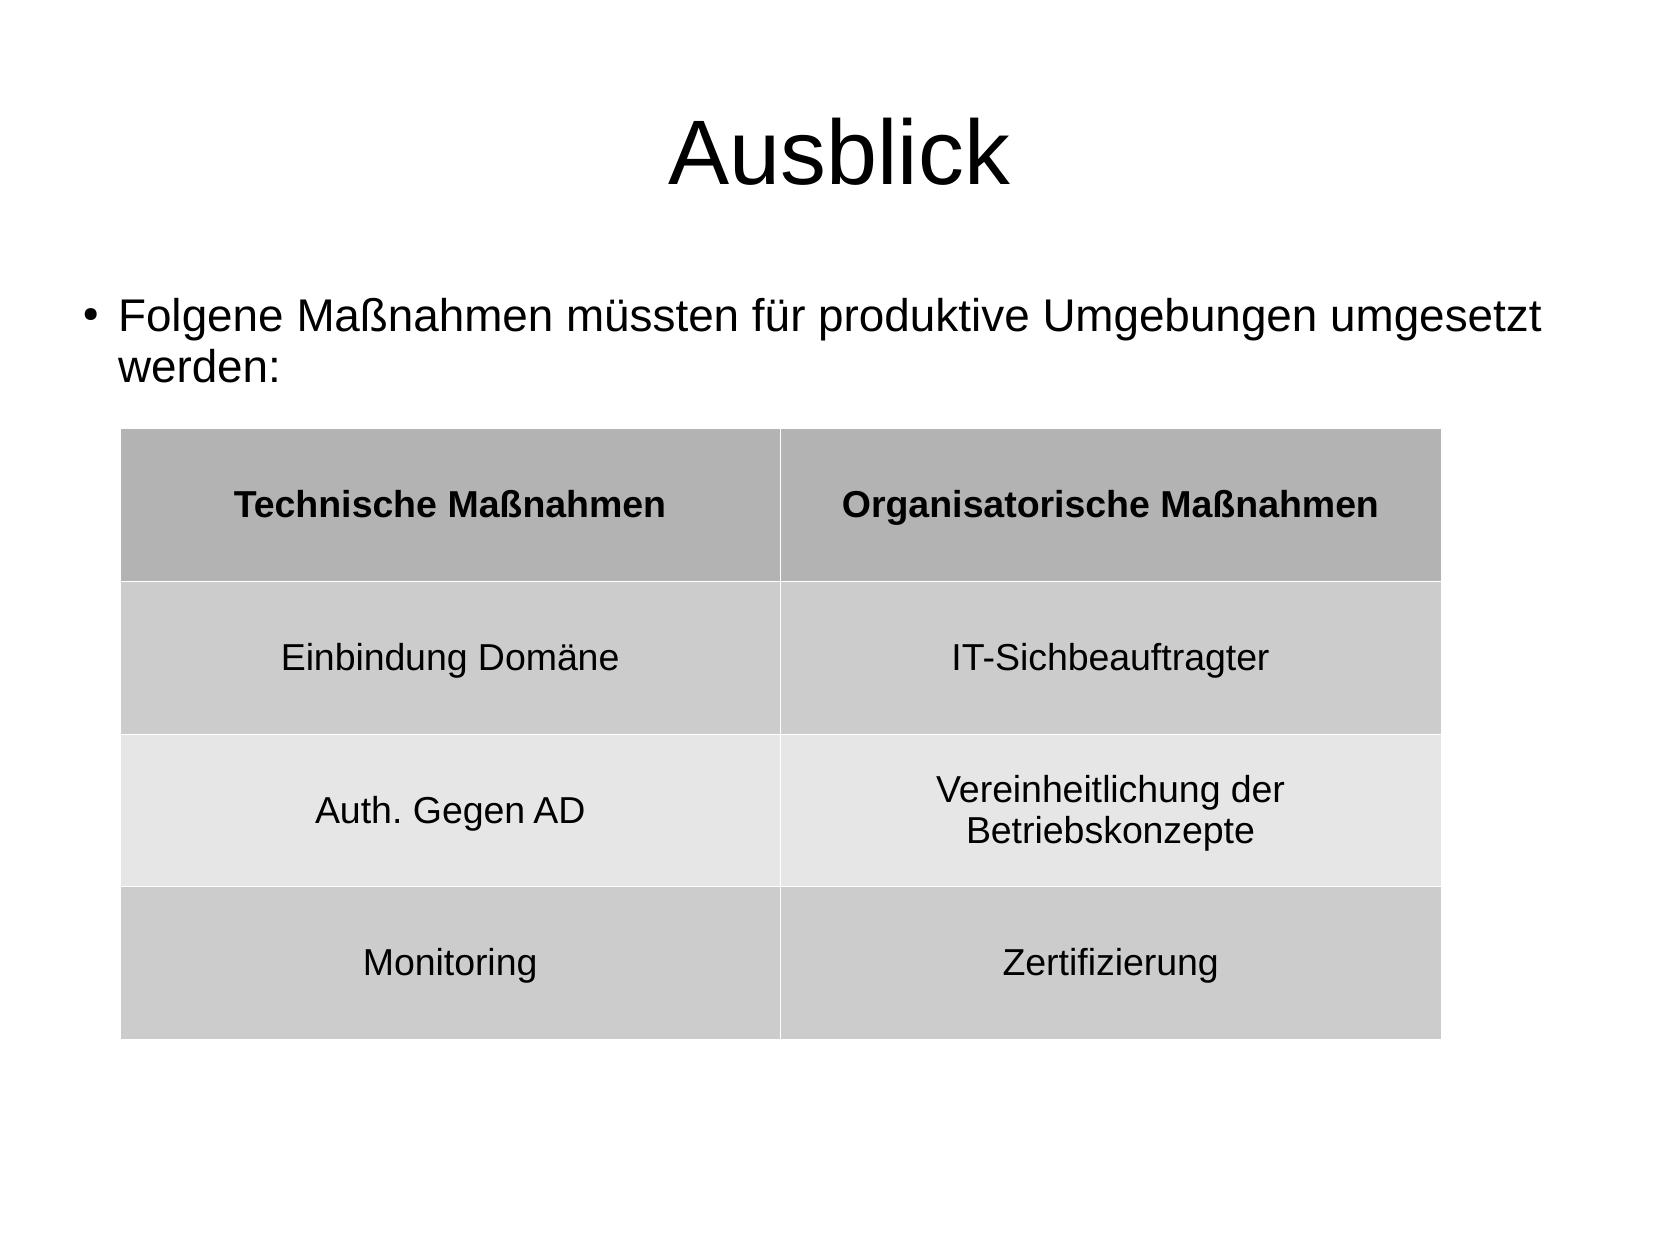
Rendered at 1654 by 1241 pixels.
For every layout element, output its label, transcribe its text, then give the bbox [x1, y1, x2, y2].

table_cell IT-Sichbeauftragter [781, 582, 1441, 734]
table_cell Monitoring [121, 887, 780, 1039]
subtitle Folgene Maßnahmen müssten für produktive Umgebungen umgesetzt werden: [82, 290, 1571, 1010]
table_header Technische Maßnahmen [121, 429, 780, 581]
table_cell Zertifizierung [781, 887, 1441, 1039]
table_cell Vereinheitlichung der Betriebskonzepte [781, 735, 1441, 886]
table_cell Auth. Gegen AD [121, 735, 780, 886]
table_cell Einbindung Domäne [121, 582, 780, 734]
title Ausblick [82, 49, 1571, 257]
table_header Organisatorische Maßnahmen [781, 429, 1441, 581]
